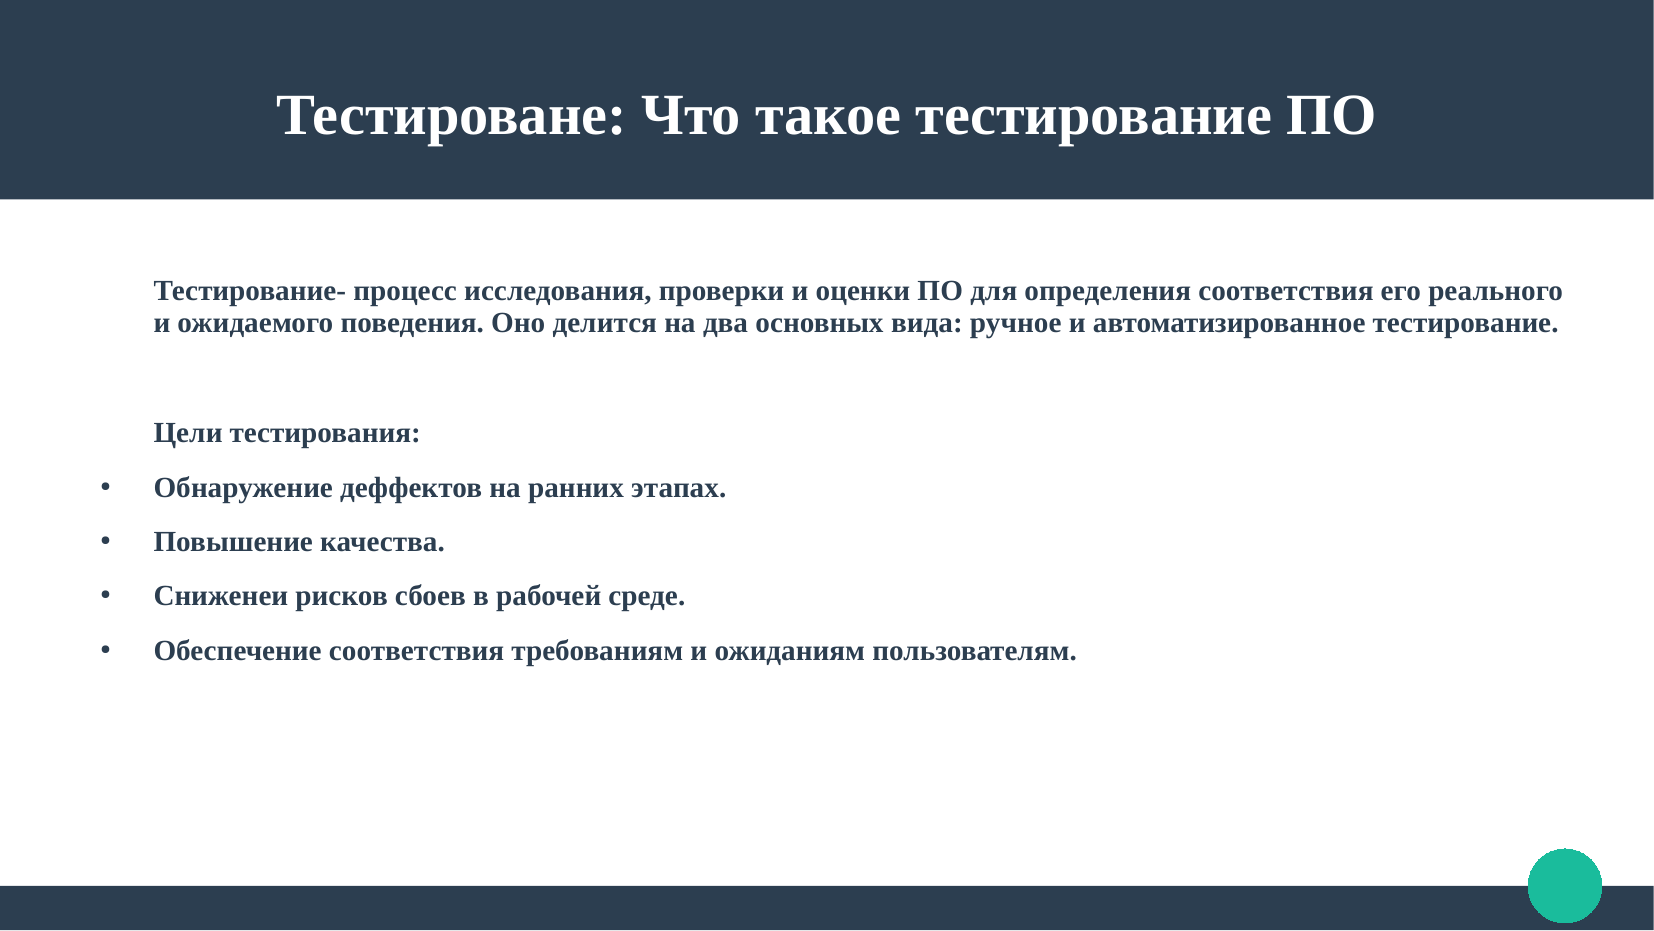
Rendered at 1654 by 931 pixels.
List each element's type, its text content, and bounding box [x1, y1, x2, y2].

list Тестирование- процесс исследования, проверки и оценки ПО для определения соответствия его реального и ожидаемого поведения. Оно делится на два основных вида: ручное и автоматизированное тестирование. Цели тестирования: Обнаружение деффектов на ранних этапах. Повышение качества. Сниженеи рисков сбоев в рабочей среде. Обеспечение соответствия требованиям и ожиданиям пользователям. [82, 217, 1571, 758]
title Тестироване: Что такое тестирование ПО [82, 37, 1571, 193]
